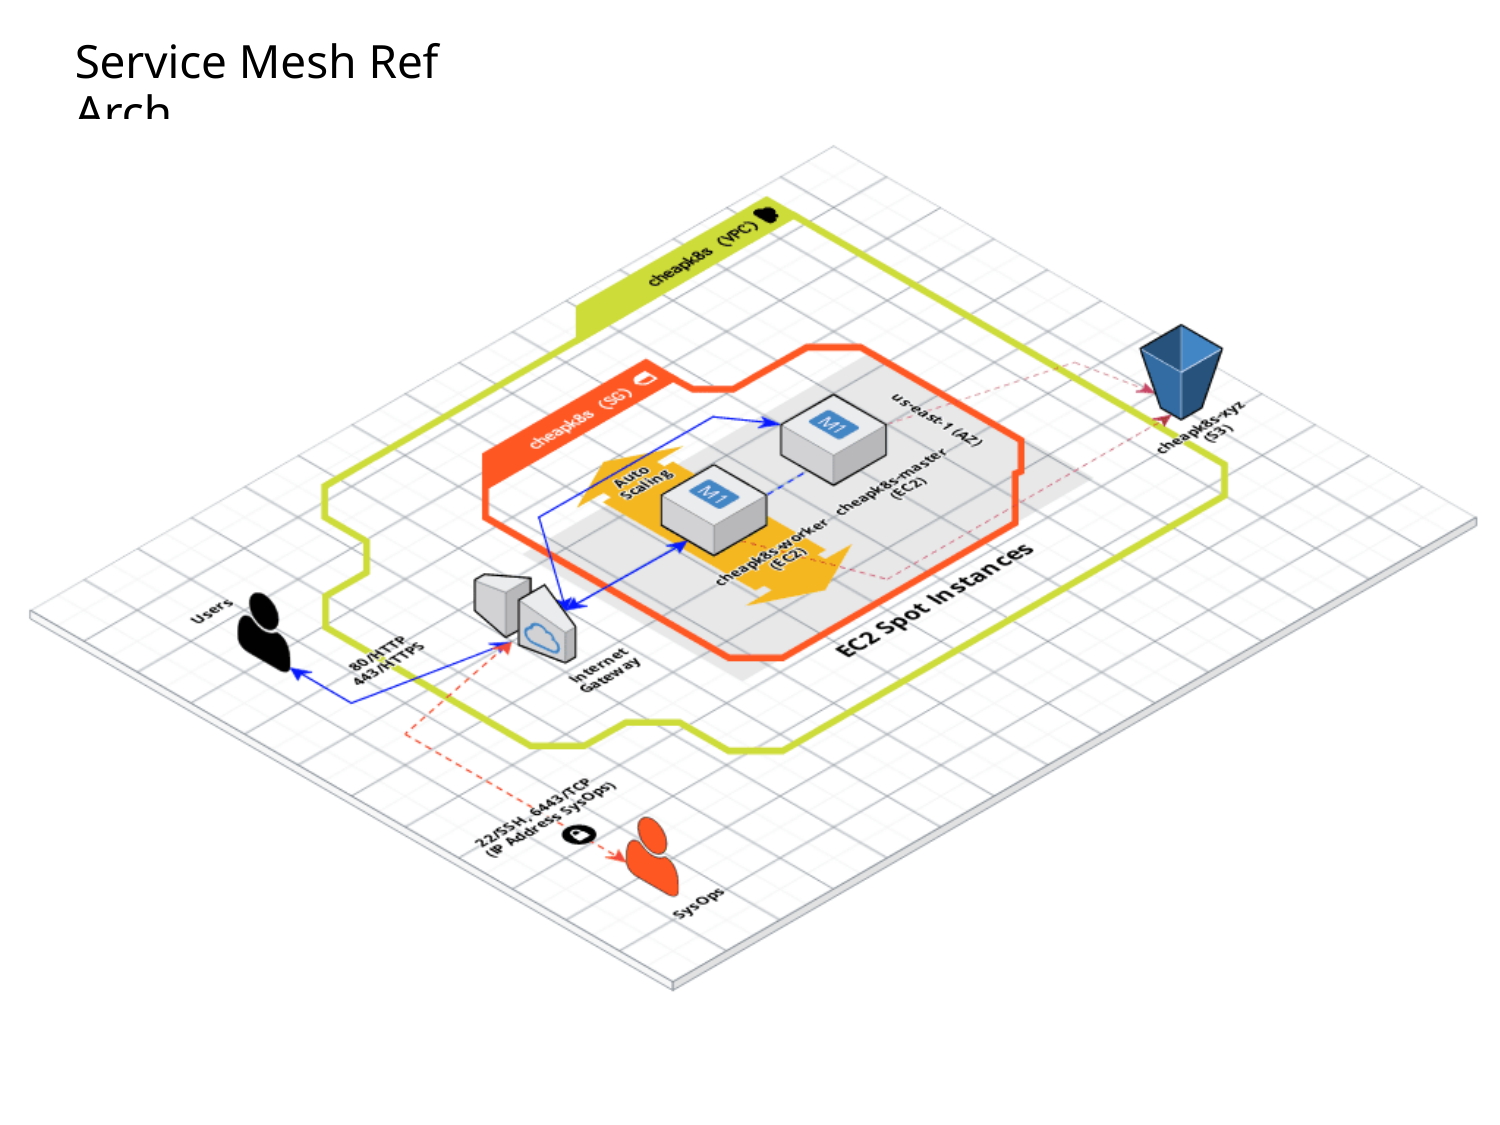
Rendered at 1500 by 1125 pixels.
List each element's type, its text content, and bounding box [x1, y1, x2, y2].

text_box Service Mesh Ref Arch [74, 37, 511, 119]
picture [3, 119, 1500, 1009]
